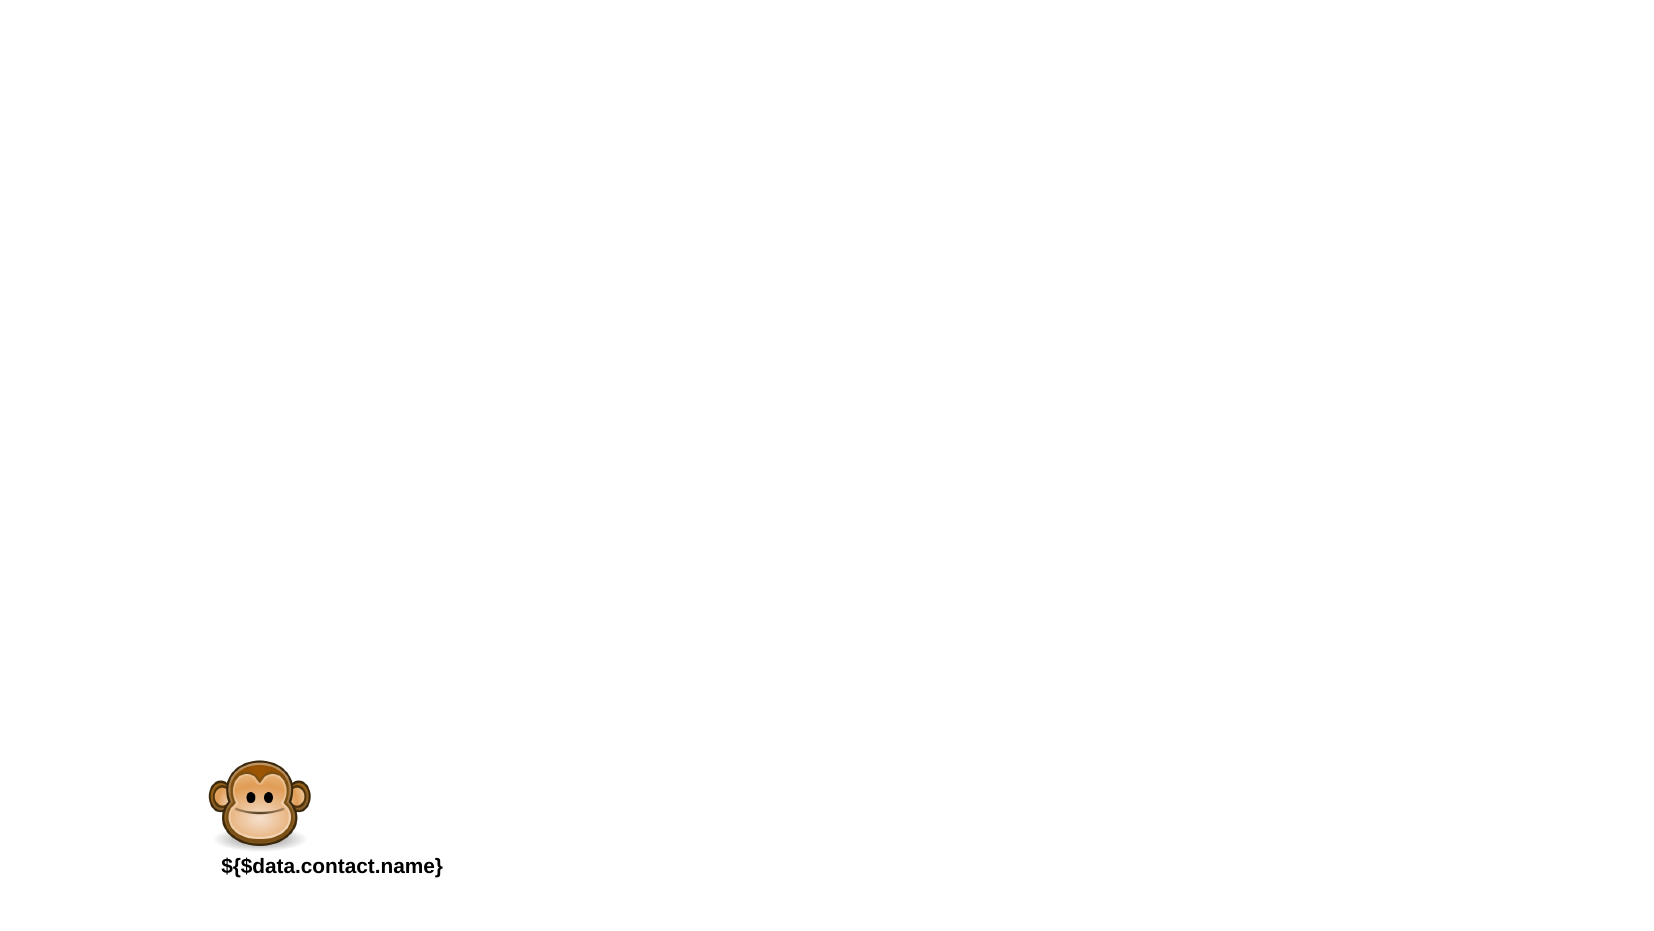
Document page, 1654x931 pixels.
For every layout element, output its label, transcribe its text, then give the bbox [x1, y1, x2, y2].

picture [206, 749, 313, 847]
text_box ${$data.contact.name} [206, 847, 458, 886]
